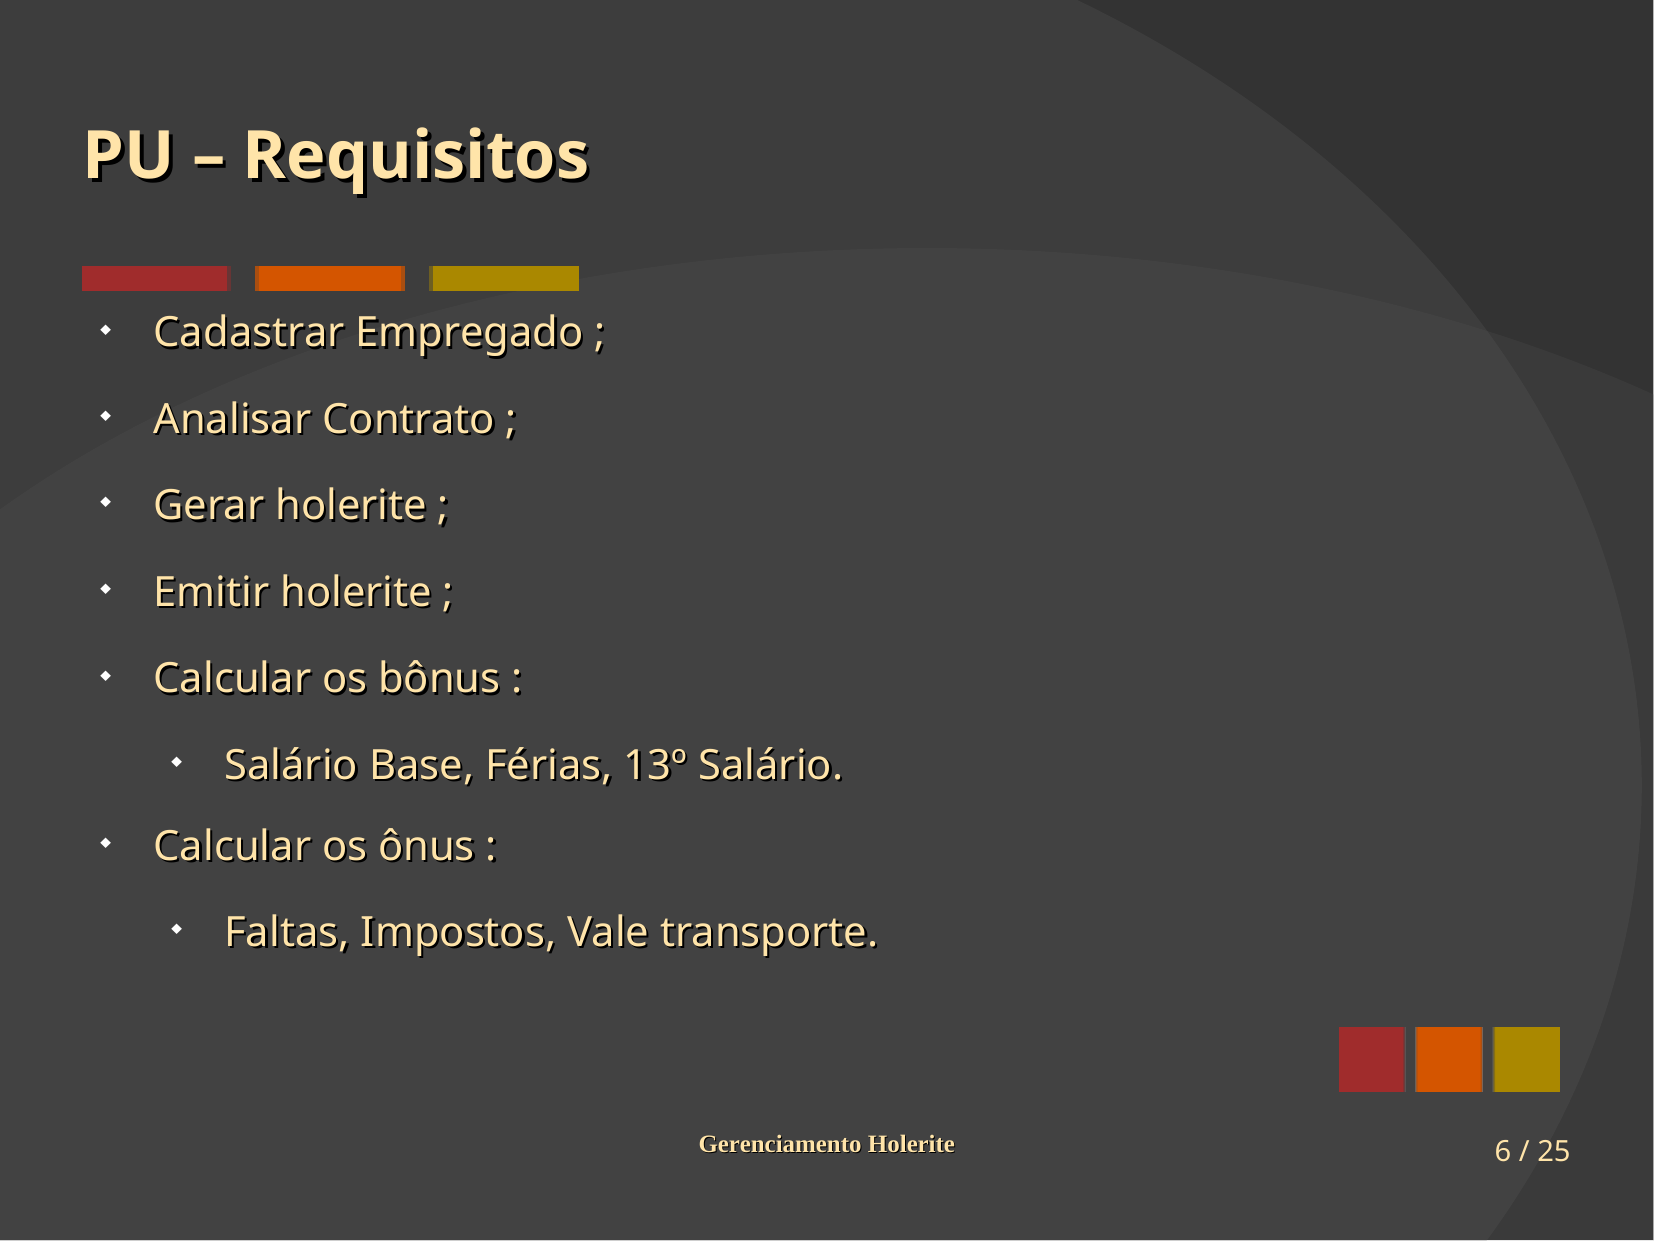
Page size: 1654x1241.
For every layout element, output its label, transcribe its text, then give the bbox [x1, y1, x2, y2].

picture [82, 266, 579, 291]
picture [1339, 1027, 1560, 1092]
list Cadastrar Empregado ; Analisar Contrato ; Gerar holerite ; Emitir holerite ; Calcular os bônus : Salário Base, Férias, 13º Salário. Calcular os ônus : Faltas, Impostos, Vale transporte. [82, 302, 1571, 1022]
title PU – Requisitos [82, 49, 1571, 257]
